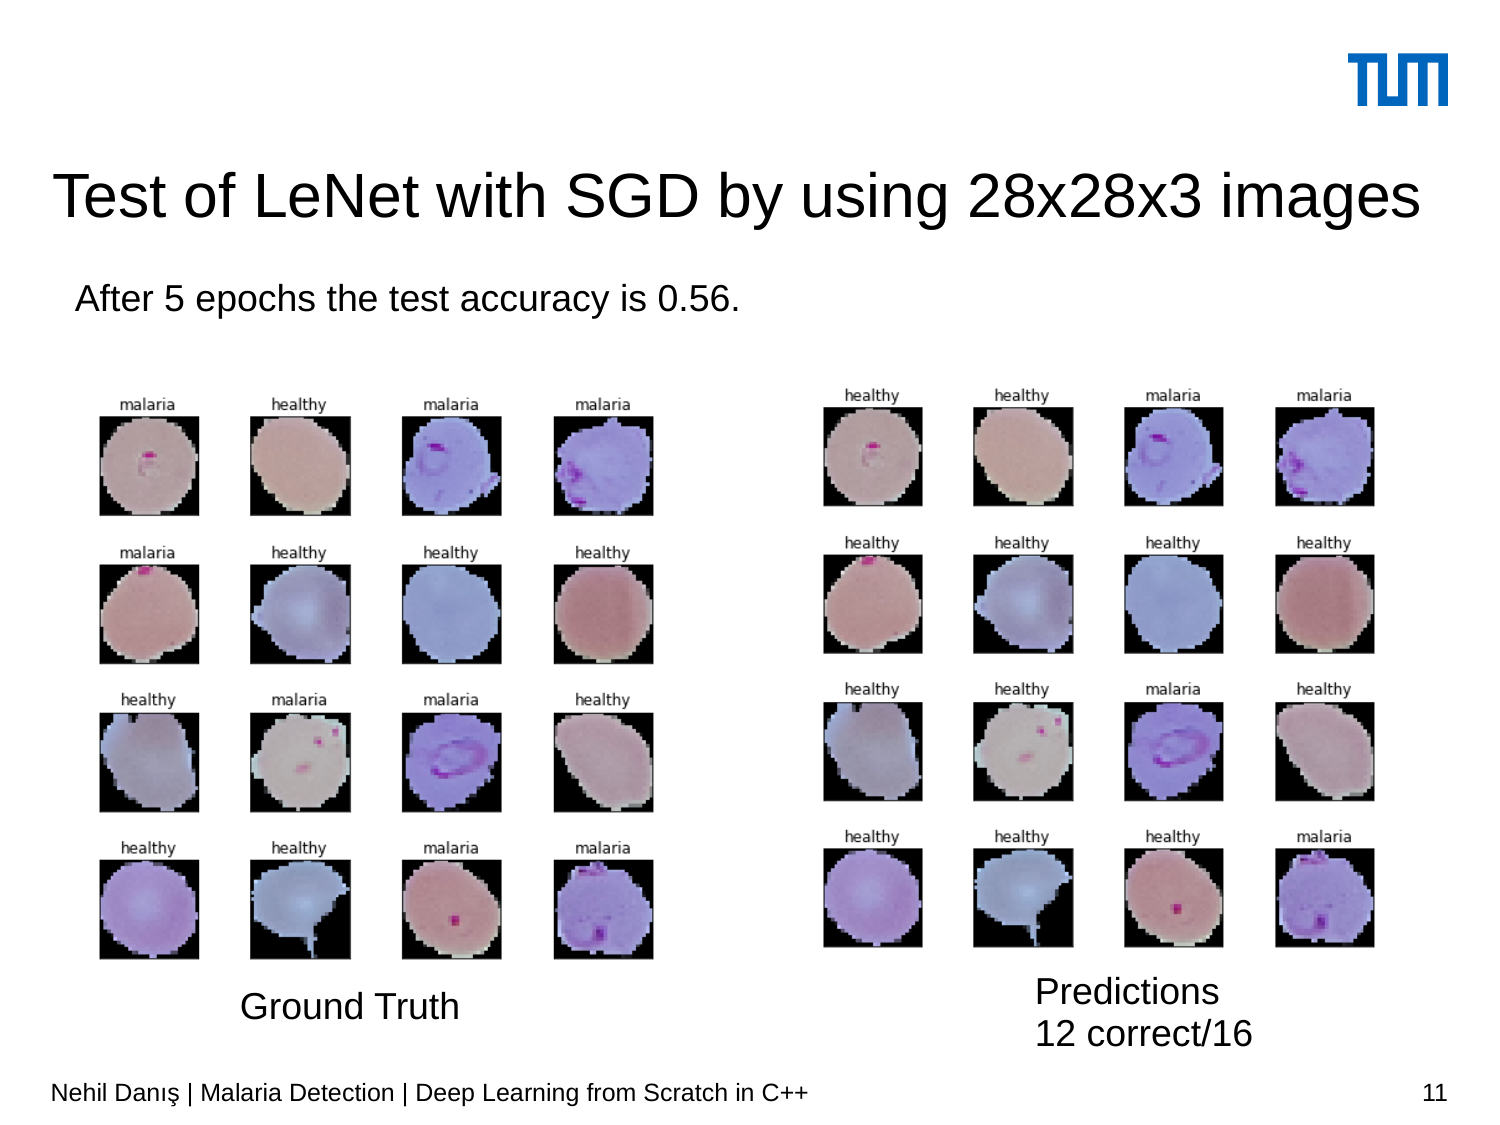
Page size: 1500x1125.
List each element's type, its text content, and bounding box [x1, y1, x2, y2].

title Test of LeNet with SGD by using 28x28x3 images [52, 163, 1449, 231]
text_box Predictions 12 correct/16 [945, 963, 1321, 1061]
text_box After 5 epochs the test accuracy is 0.56. [60, 270, 1411, 327]
picture [810, 380, 1382, 961]
text_box Nehil Danış | Malaria Detection | Deep Learning from Scratch in C++ [50, 1061, 1111, 1122]
text_box <number> [1111, 1061, 1448, 1122]
picture [86, 389, 661, 972]
text_box Ground Truth [150, 978, 631, 1036]
